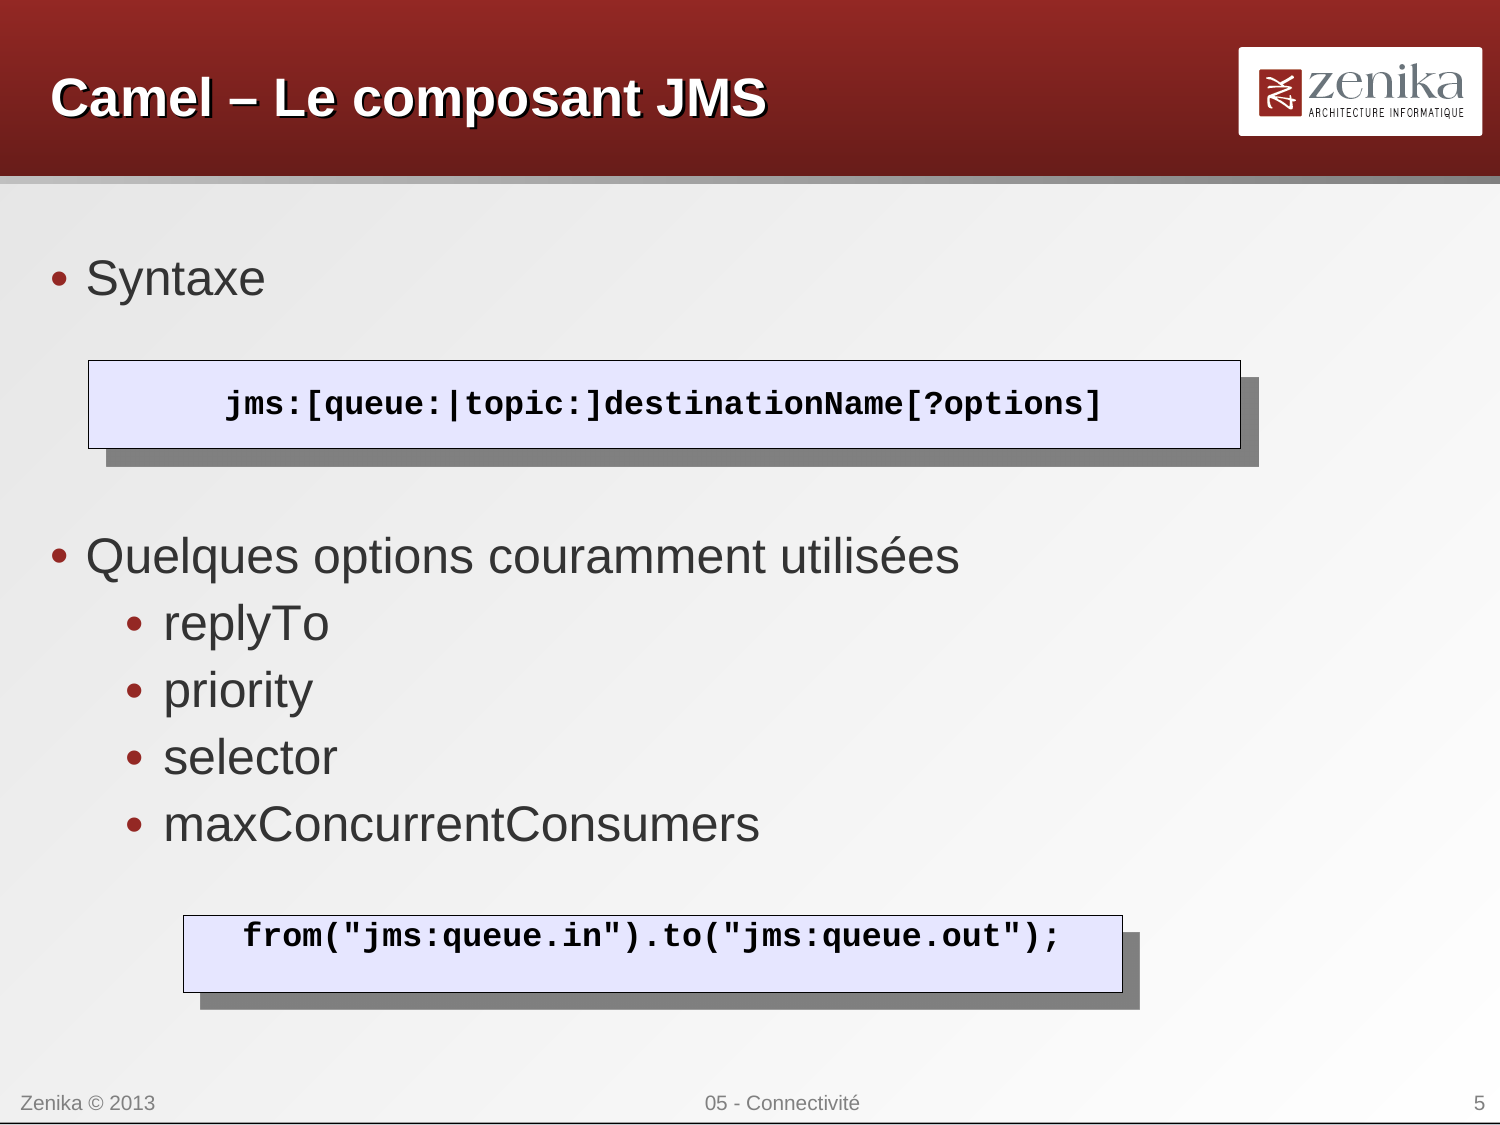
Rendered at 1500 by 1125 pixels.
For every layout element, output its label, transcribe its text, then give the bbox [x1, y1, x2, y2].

picture [1257, 58, 1464, 125]
list Syntaxe Quelques options couramment utilisées replyTo priority selector maxConcurrentConsumers [50, 250, 1477, 1064]
text_box jms:[queue:|topic:]destinationName[?options] [88, 360, 1241, 449]
text_box from("jms:queue.in").to("jms:queue.out"); [183, 915, 1123, 993]
title Camel – Le composant JMS [50, 22, 1206, 172]
